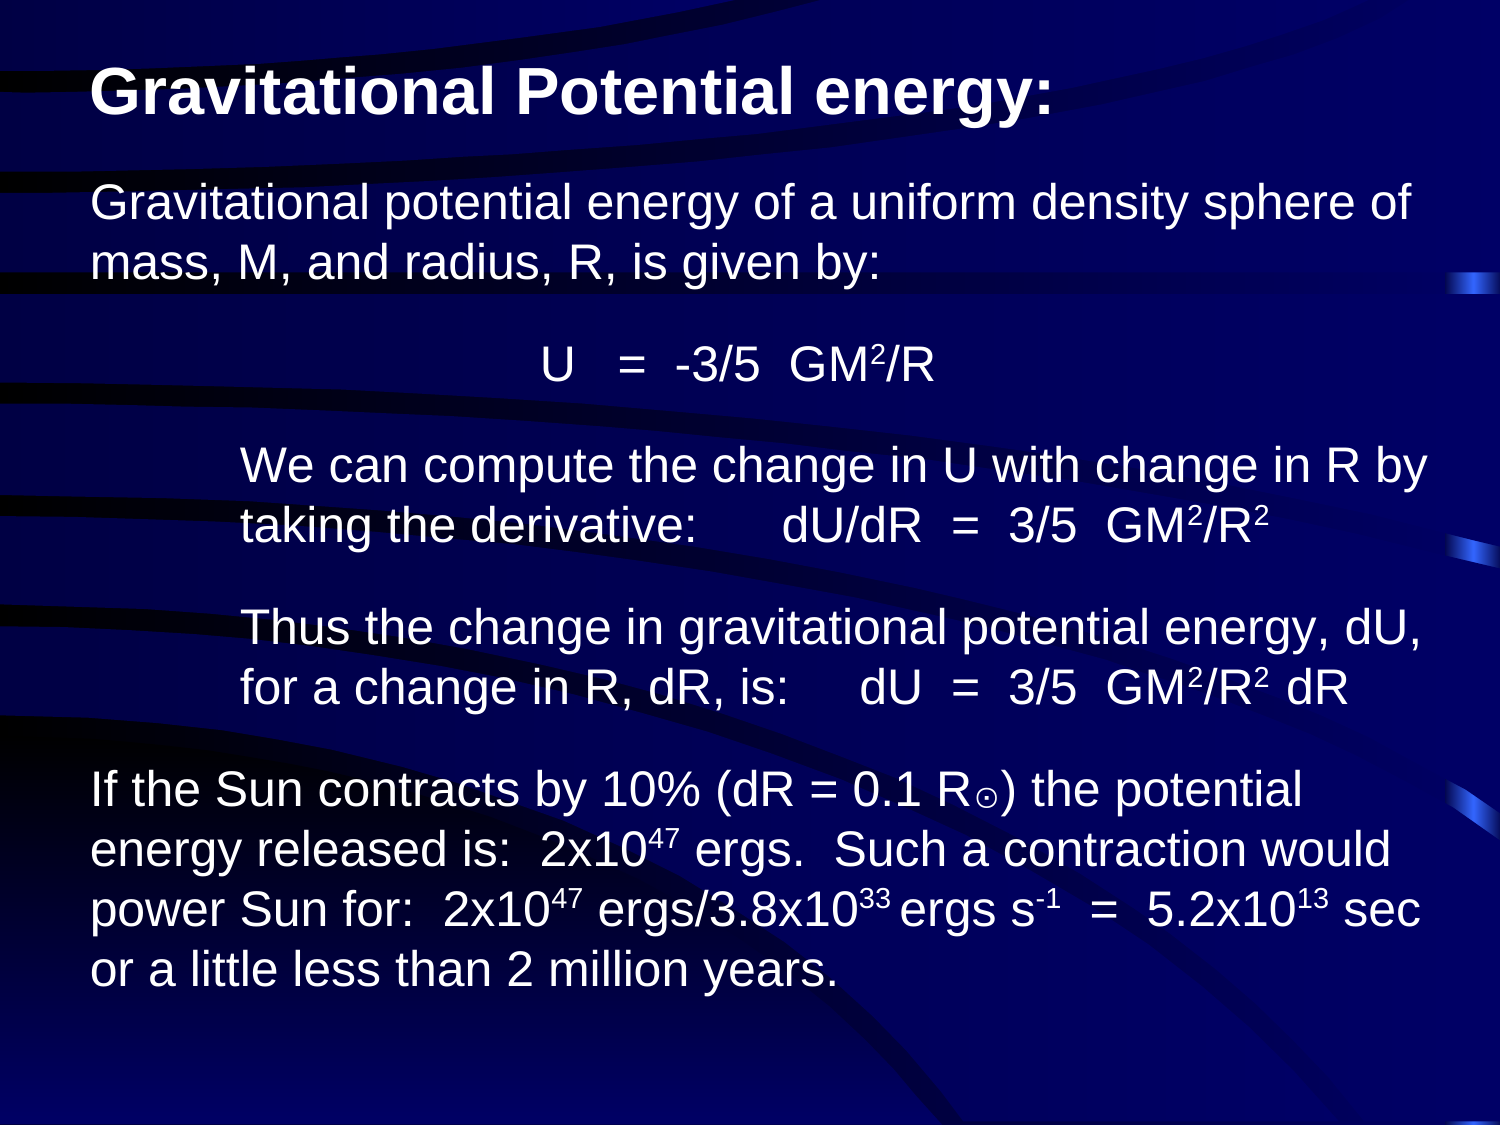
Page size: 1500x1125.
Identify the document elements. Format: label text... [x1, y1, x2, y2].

text_box Gravitational Potential energy: Gravitational potential energy of a uniform density sphere of mass, M, and radius, R, is given by: U = -3/5 GM2/R We can compute the change in U with change in R by taking the derivative: dU/dR = 3/5 GM2/R2 Thus the change in gravitational potential energy, dU, for a change in R, dR, is: dU = 3/5 GM2/R2 dR If the Sun contracts by 10% (dR = 0.1 R⊙) the potential energy released is: 2x1047 ergs. Such a contraction would power Sun for: 2x1047 ergs/3.8x1033 ergs s-1 = 5.2x1013 sec or a little less than 2 million years. [74, 40, 1463, 1004]
